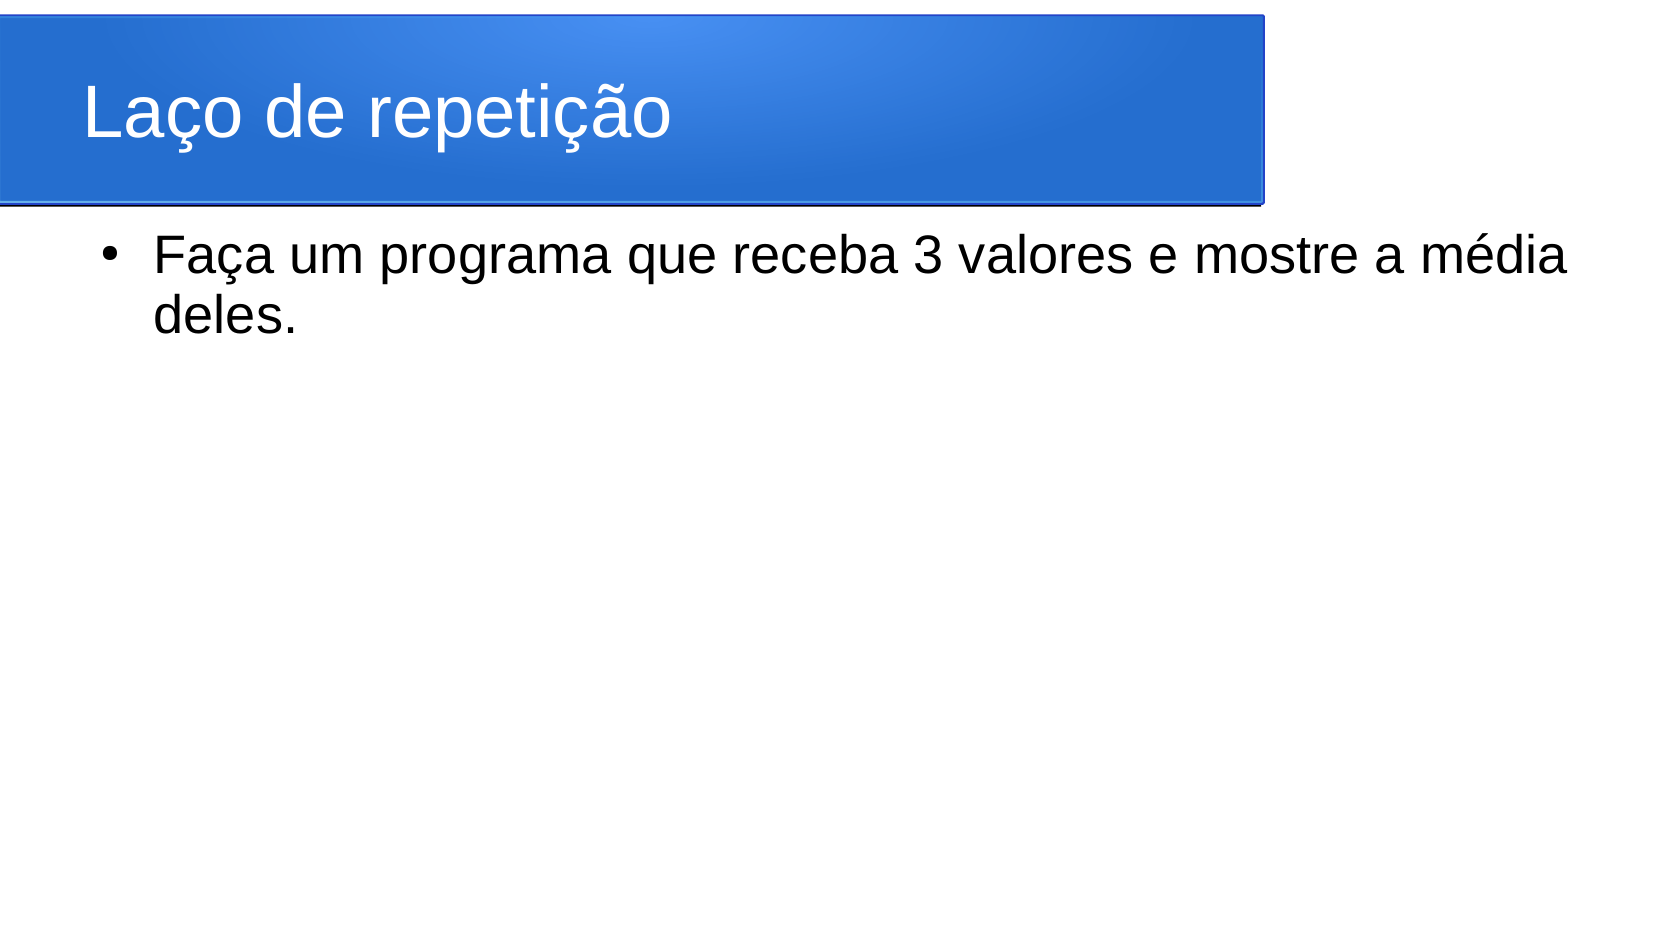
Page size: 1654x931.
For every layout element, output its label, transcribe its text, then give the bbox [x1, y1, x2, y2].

title Laço de repetição [82, 35, 1235, 189]
list Faça um programa que receba 3 valores e mostre a média deles. [82, 224, 1571, 764]
